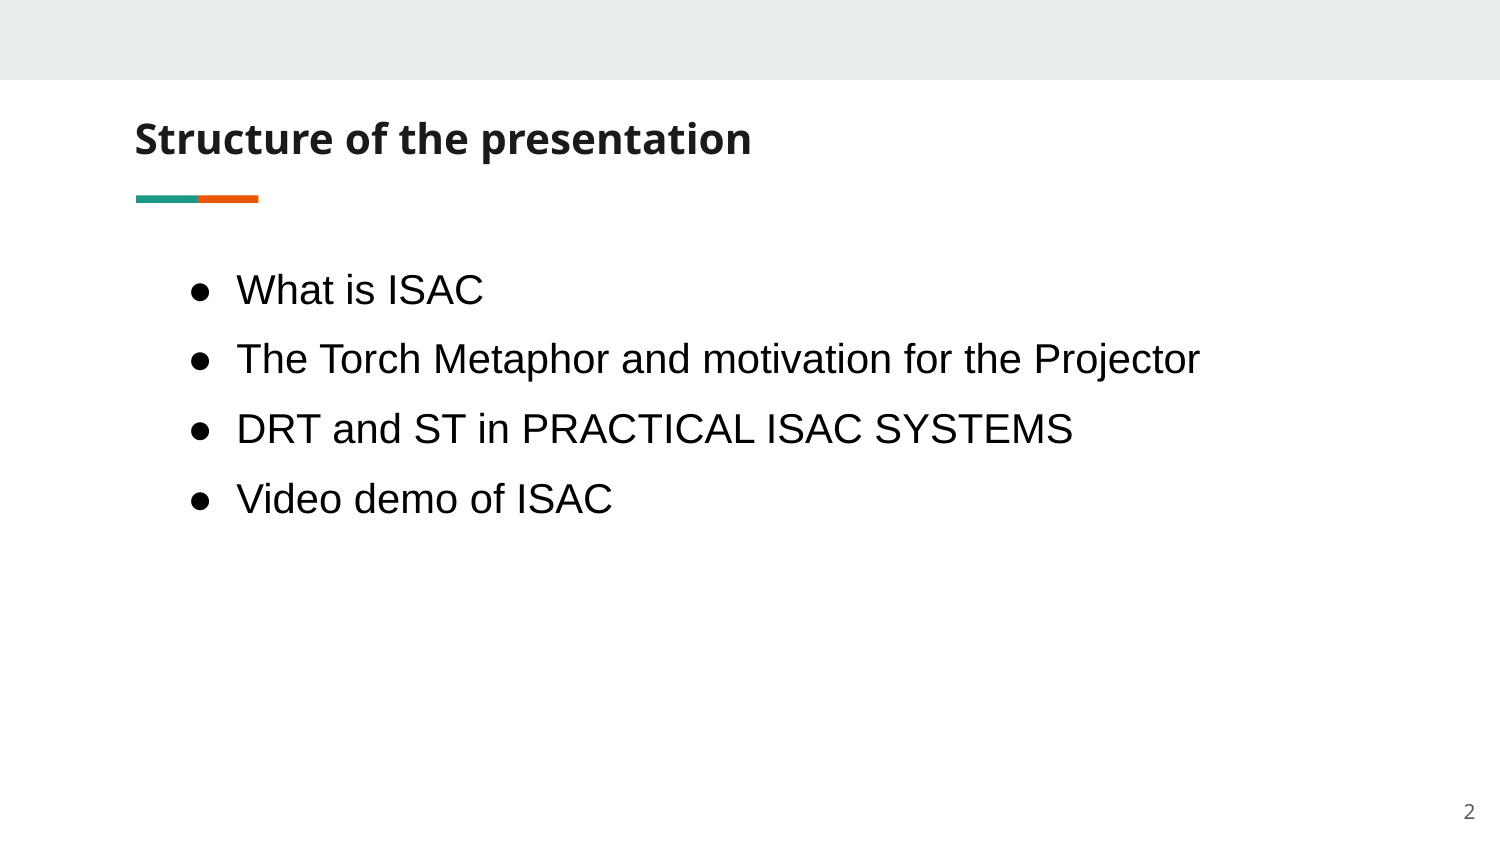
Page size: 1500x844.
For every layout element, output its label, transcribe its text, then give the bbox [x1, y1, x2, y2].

list What is ISAC​ The Torch Metaphor and motivation for the Projector​ DRT and ST in PRACTICAL ISAC SYSTEMS Video demo of ISAC [119, 228, 1381, 780]
title Structure of the presentation [119, 93, 1381, 182]
slide_number <number> [1400, 779, 1491, 844]
